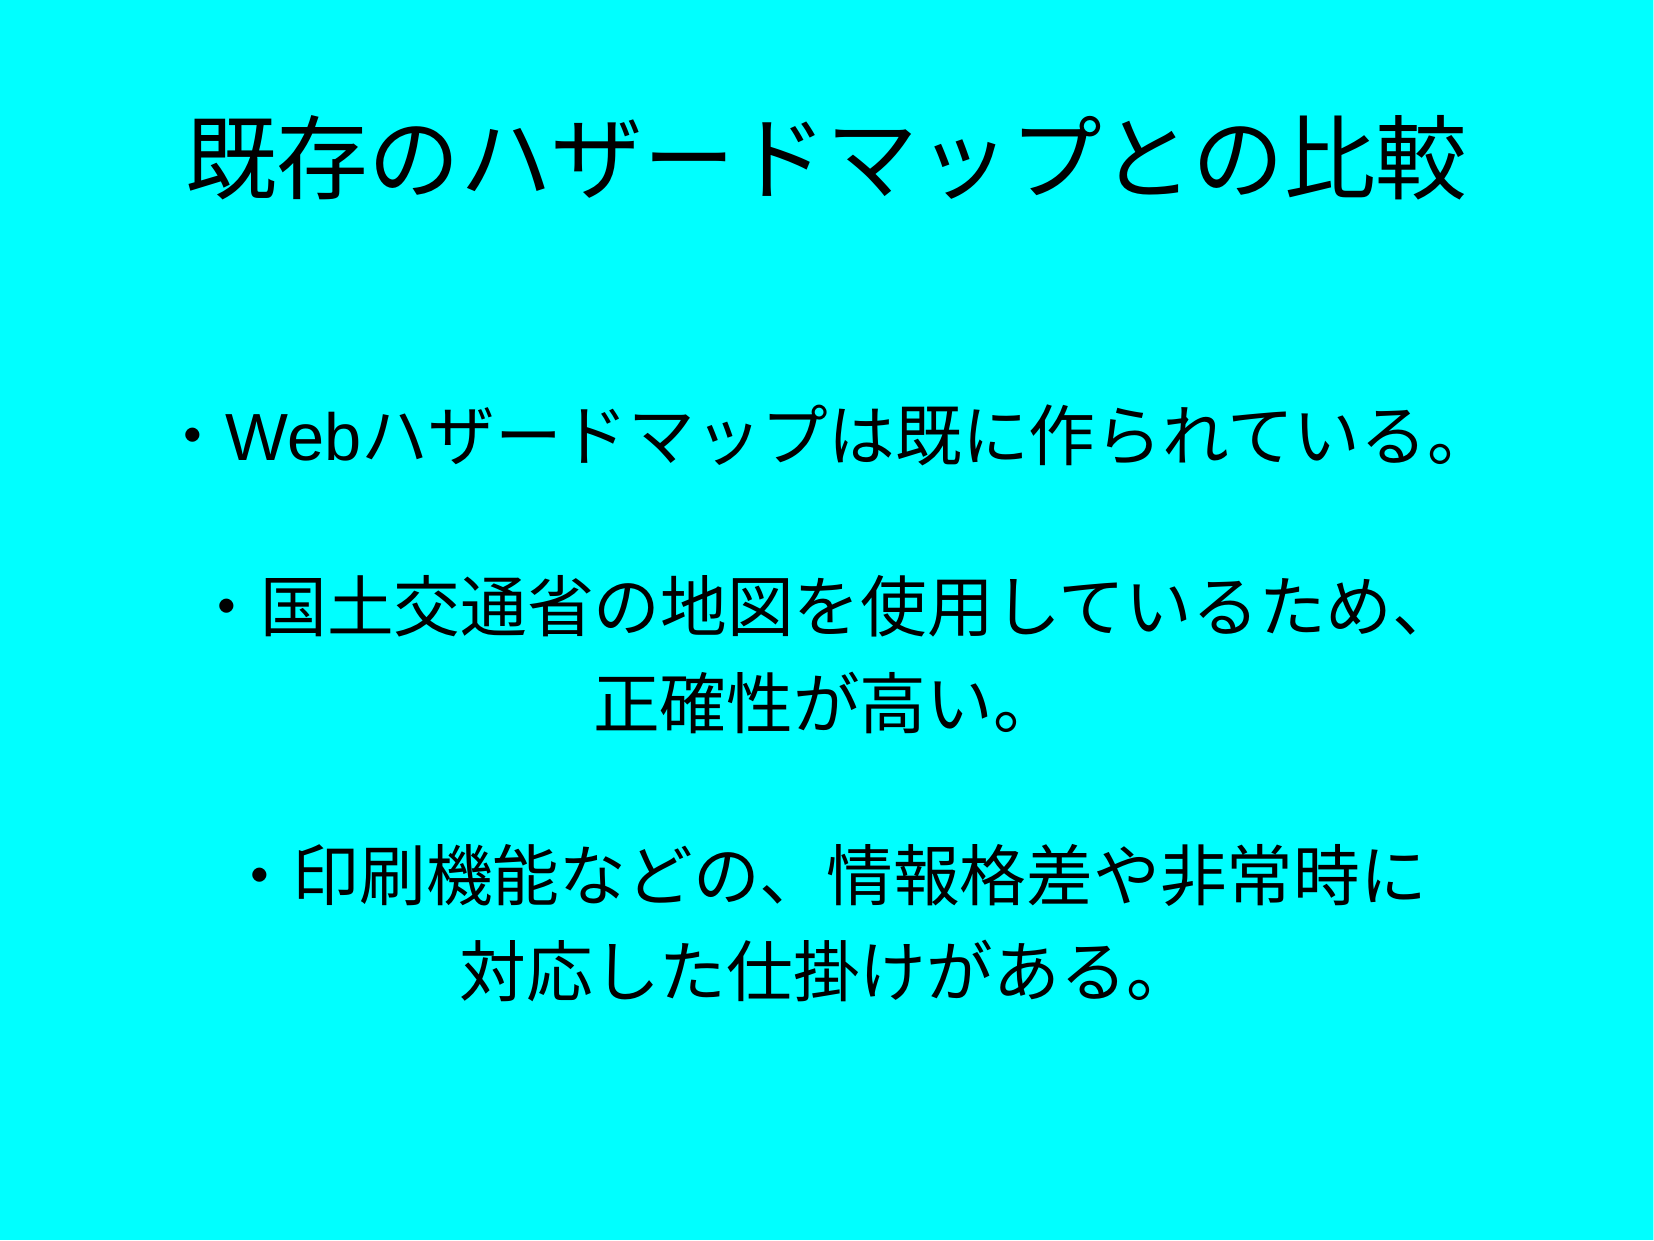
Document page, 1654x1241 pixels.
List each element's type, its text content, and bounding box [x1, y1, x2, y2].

subtitle ・Webハザードマップは既に作られている。 ・国土交通省の地図を使用しているため、 正確性が高い。 ・印刷機能などの、情報格差や非常時に 対応した仕掛けがある。 [82, 297, 1571, 1102]
title 既存のハザードマップとの比較 [82, 56, 1571, 250]
